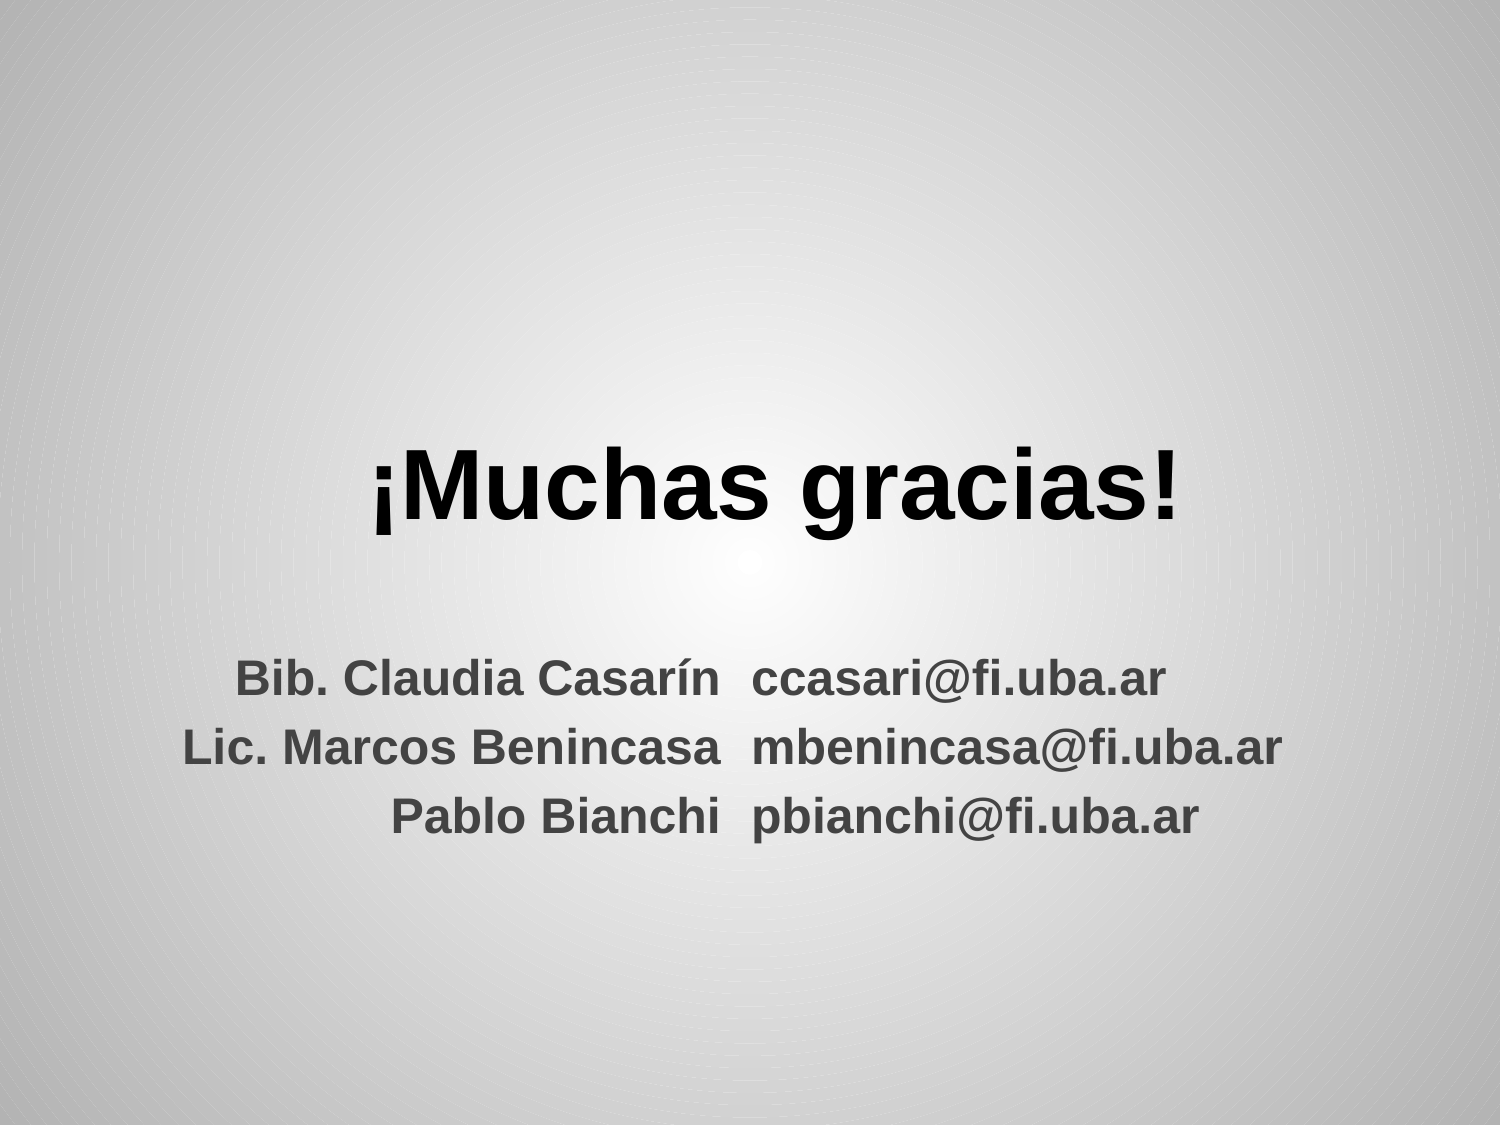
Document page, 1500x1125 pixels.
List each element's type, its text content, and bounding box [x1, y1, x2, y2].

subtitle Bib. Claudia Casarín Lic. Marcos Benincasa Pablo Bianchi [112, 621, 736, 875]
title ¡Muchas gracias! [112, 346, 1388, 555]
text_box ccasari@fi.uba.ar mbenincasa@fi.uba.ar pbianchi@fi.uba.ar [736, 621, 1388, 875]
